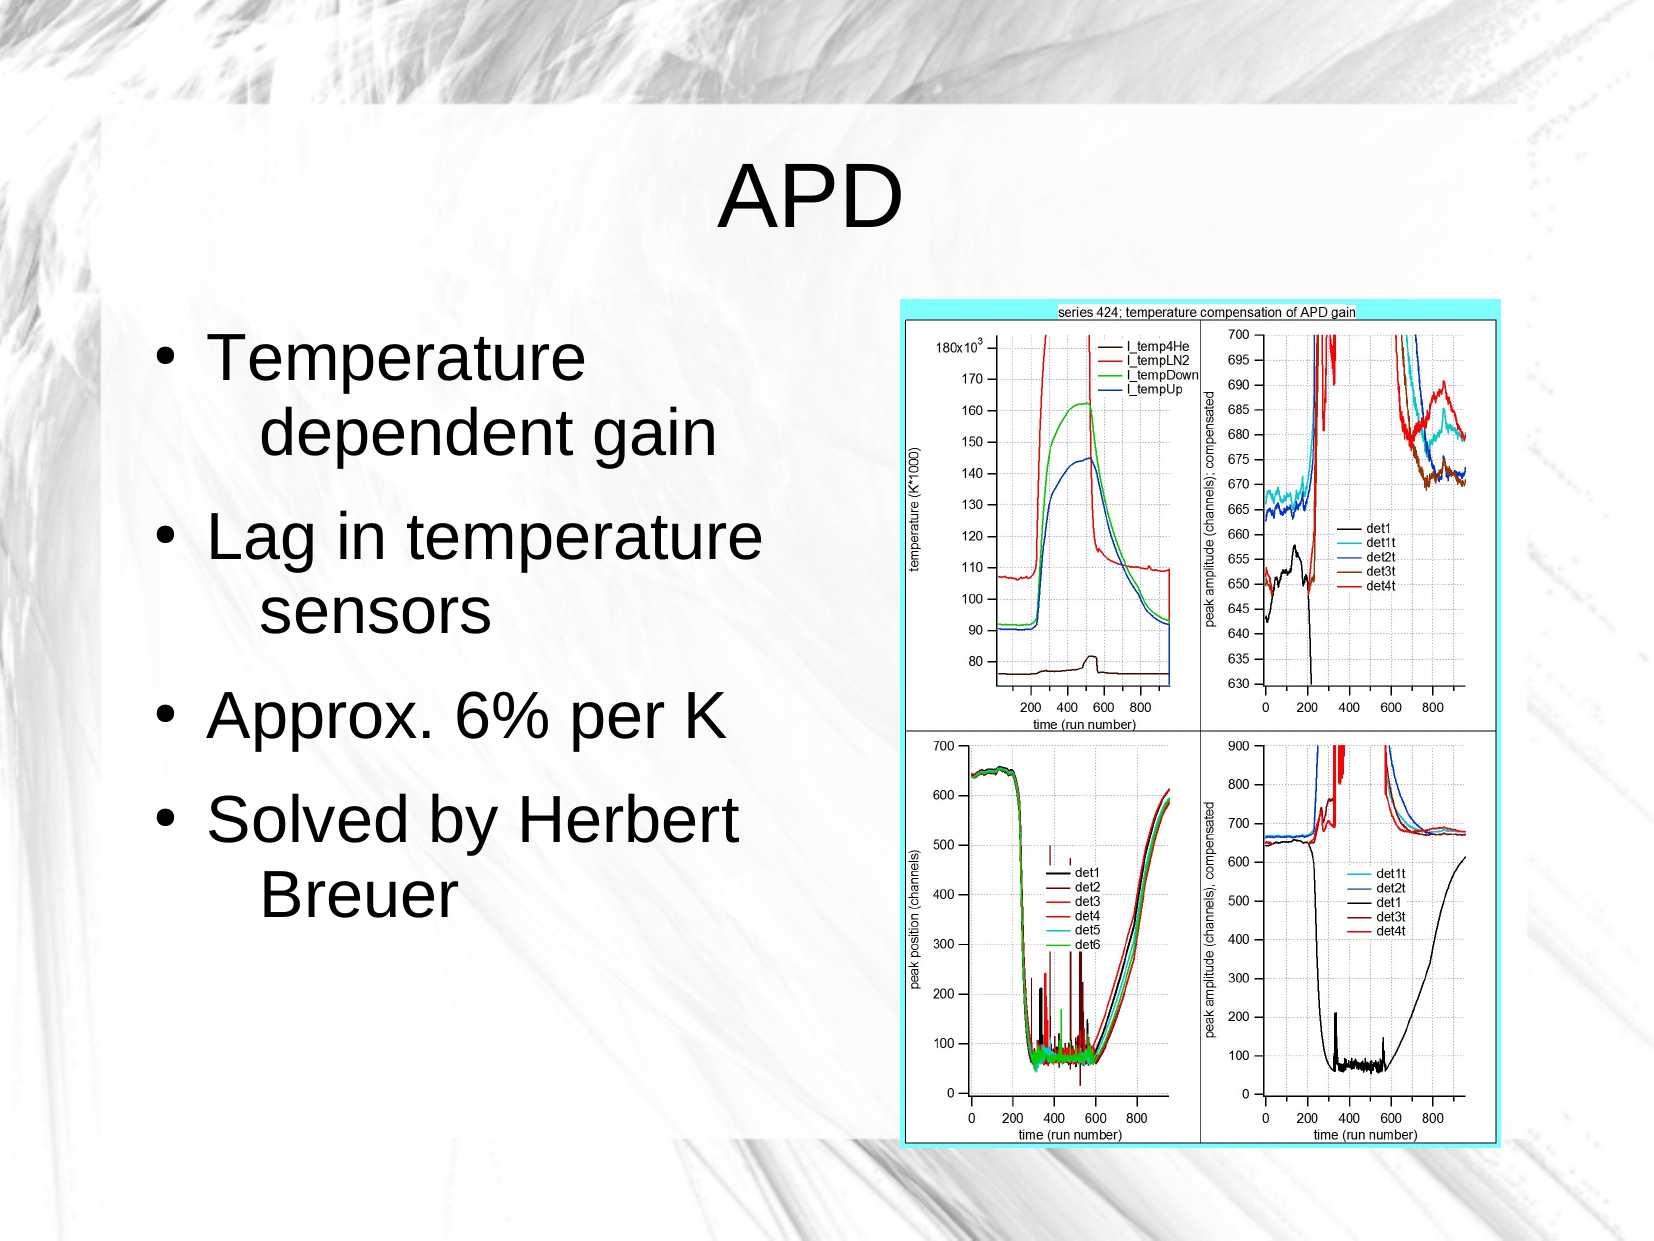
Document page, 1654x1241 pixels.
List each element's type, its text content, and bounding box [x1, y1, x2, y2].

list Temperature dependent gain Lag in temperature sensors Approx. 6% per K Solved by Herbert Breuer [118, 319, 827, 945]
picture [0, 0, 1654, 1241]
title APD [118, 112, 1506, 281]
